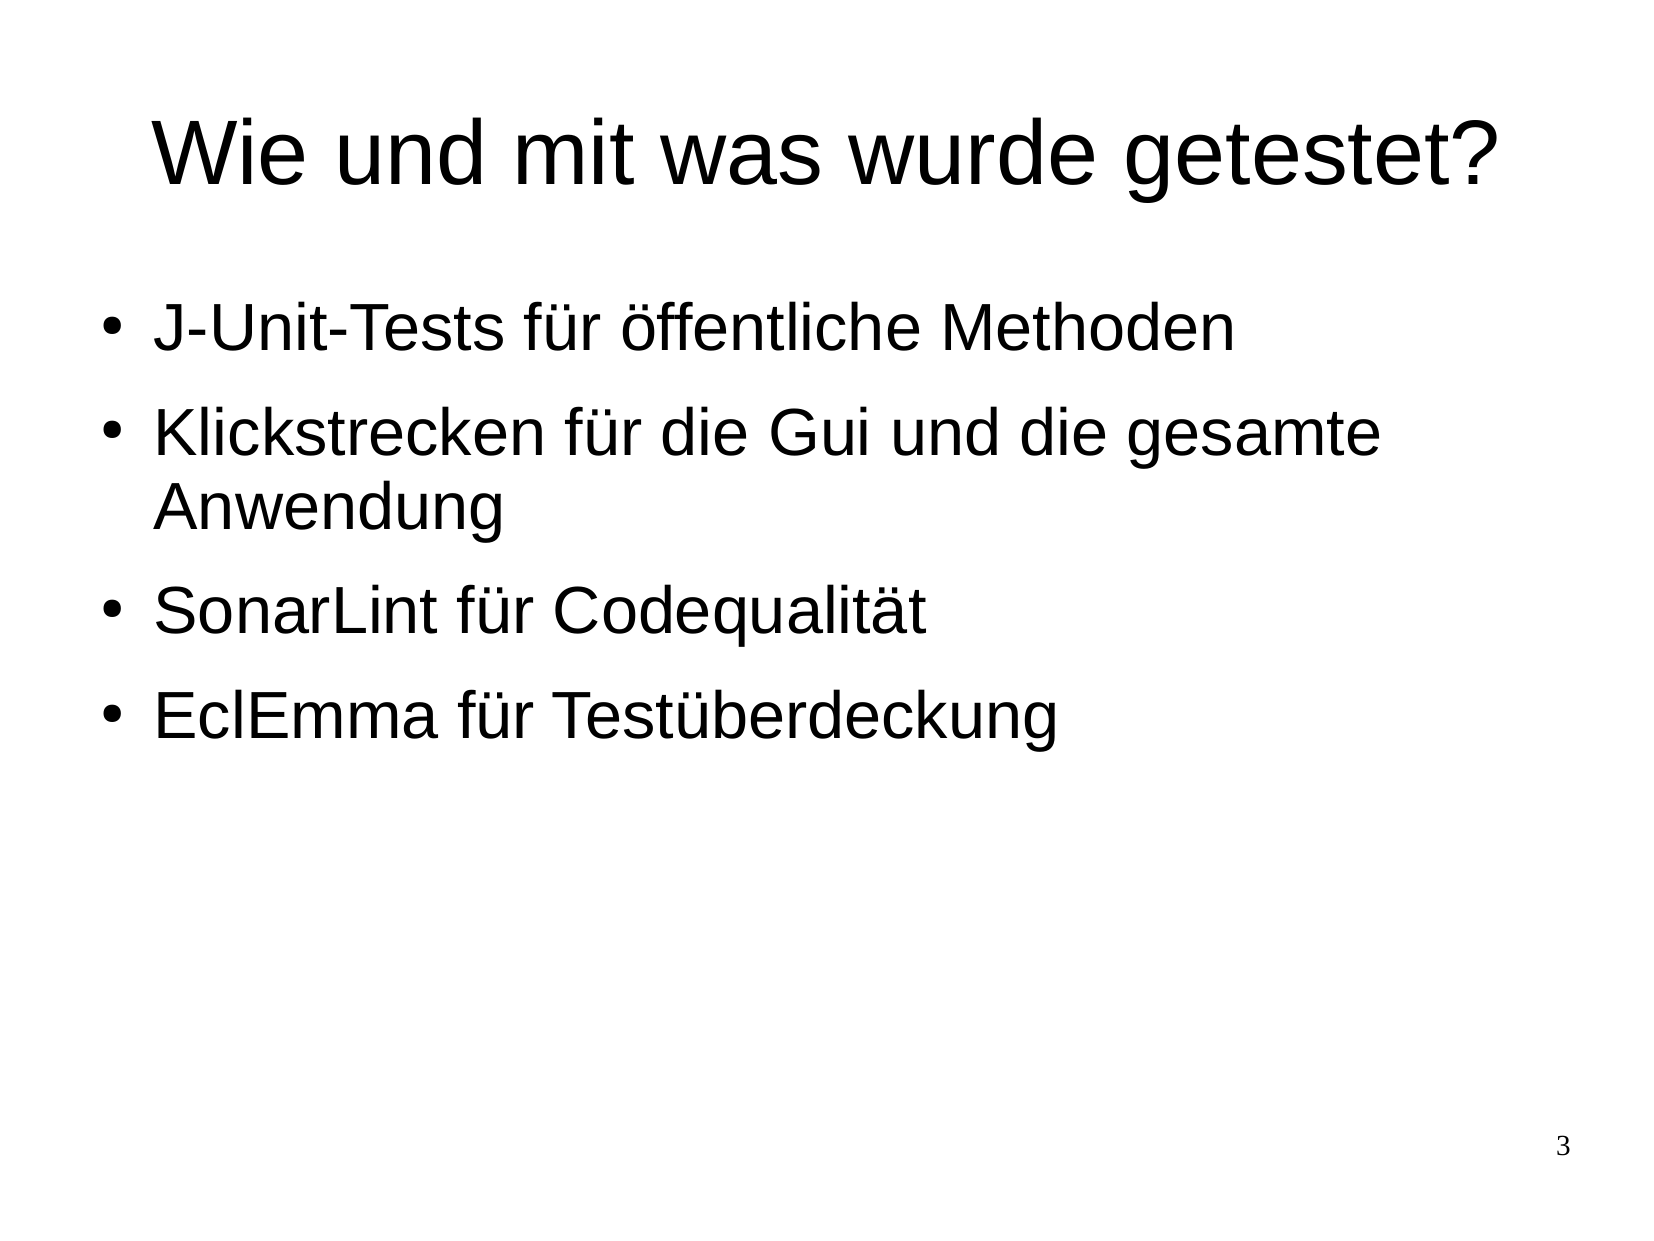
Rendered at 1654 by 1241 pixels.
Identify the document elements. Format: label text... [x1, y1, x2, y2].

title Wie und mit was wurde getestet? [82, 49, 1571, 257]
list J-Unit-Tests für öffentliche Methoden Klickstrecken für die Gui und die gesamte Anwendung SonarLint für Codequalität EclEmma für Testüberdeckung [82, 290, 1571, 1010]
